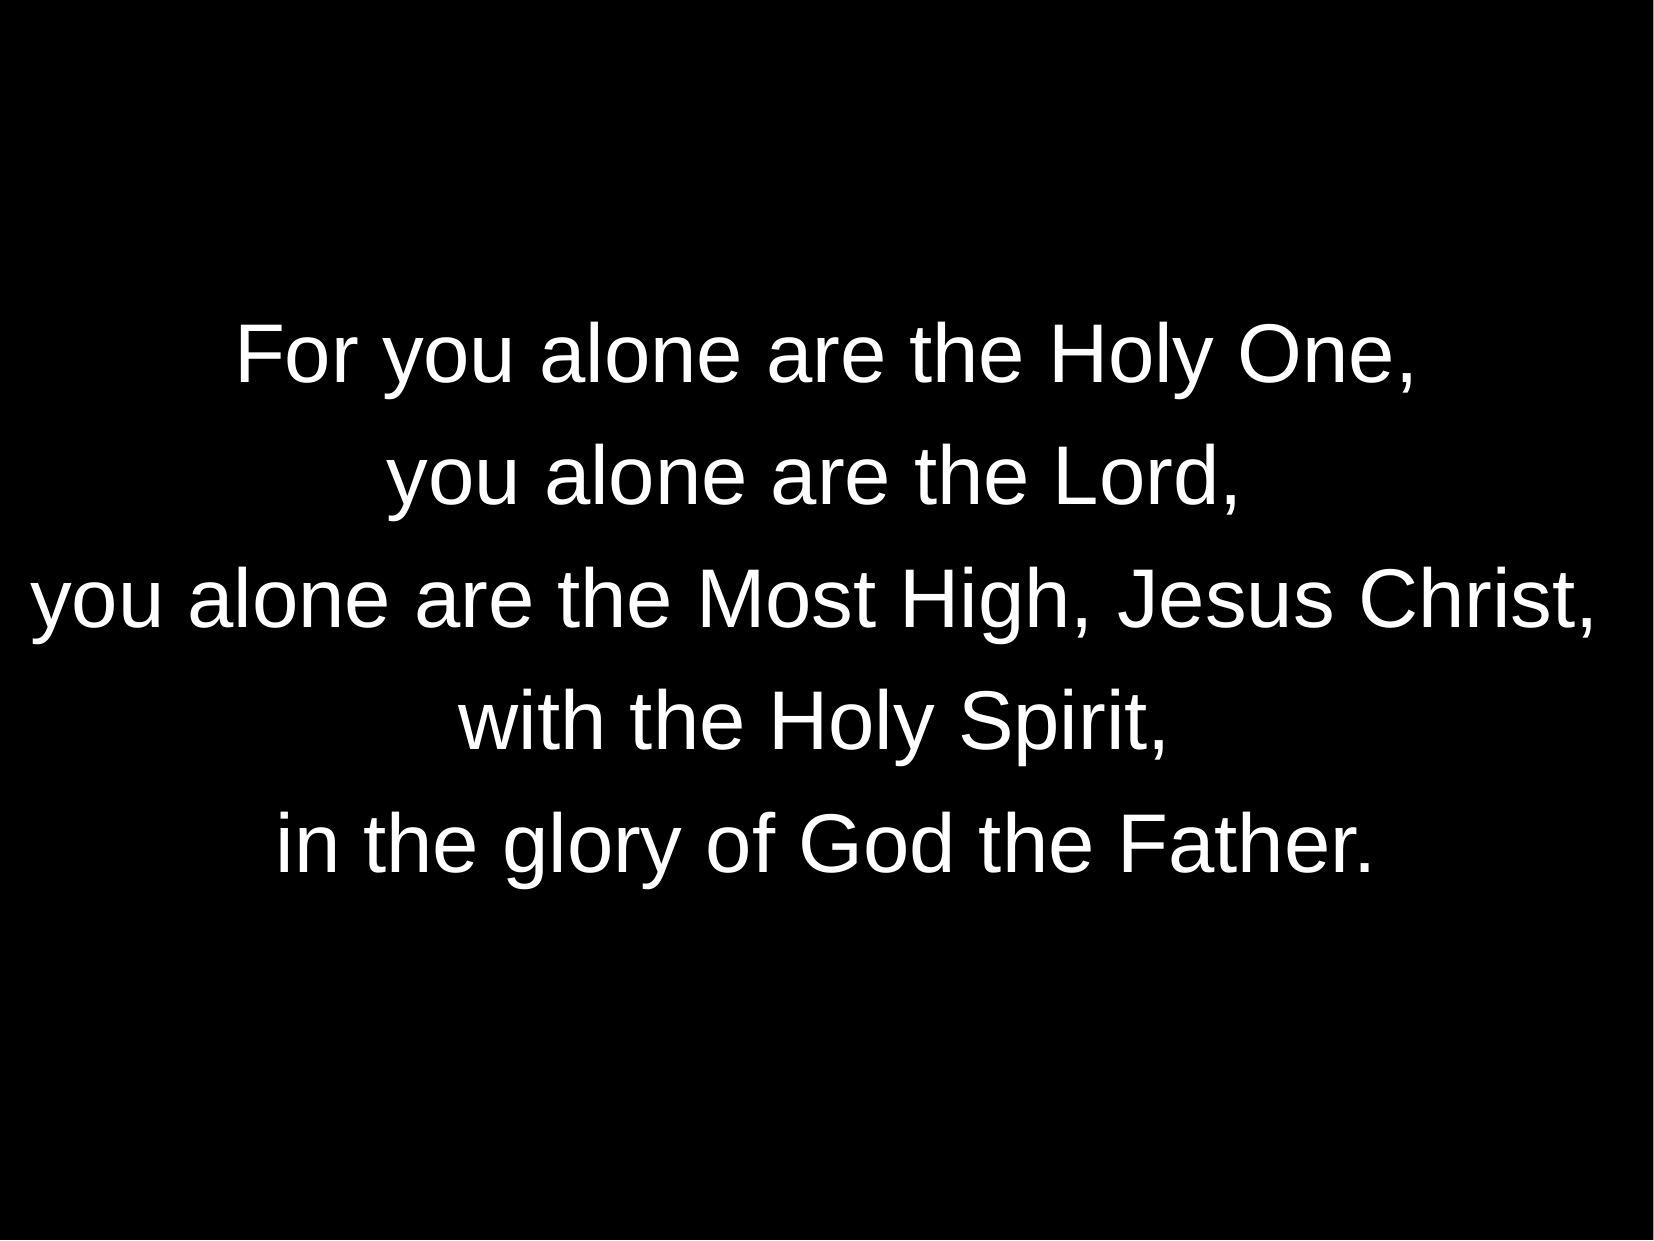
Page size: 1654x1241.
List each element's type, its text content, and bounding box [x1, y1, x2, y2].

list For you alone are the Holy One, you alone are the Lord, you alone are the Most High, Jesus Christ, with the Holy Spirit, in the glory of God the Father. [0, 307, 1654, 1241]
